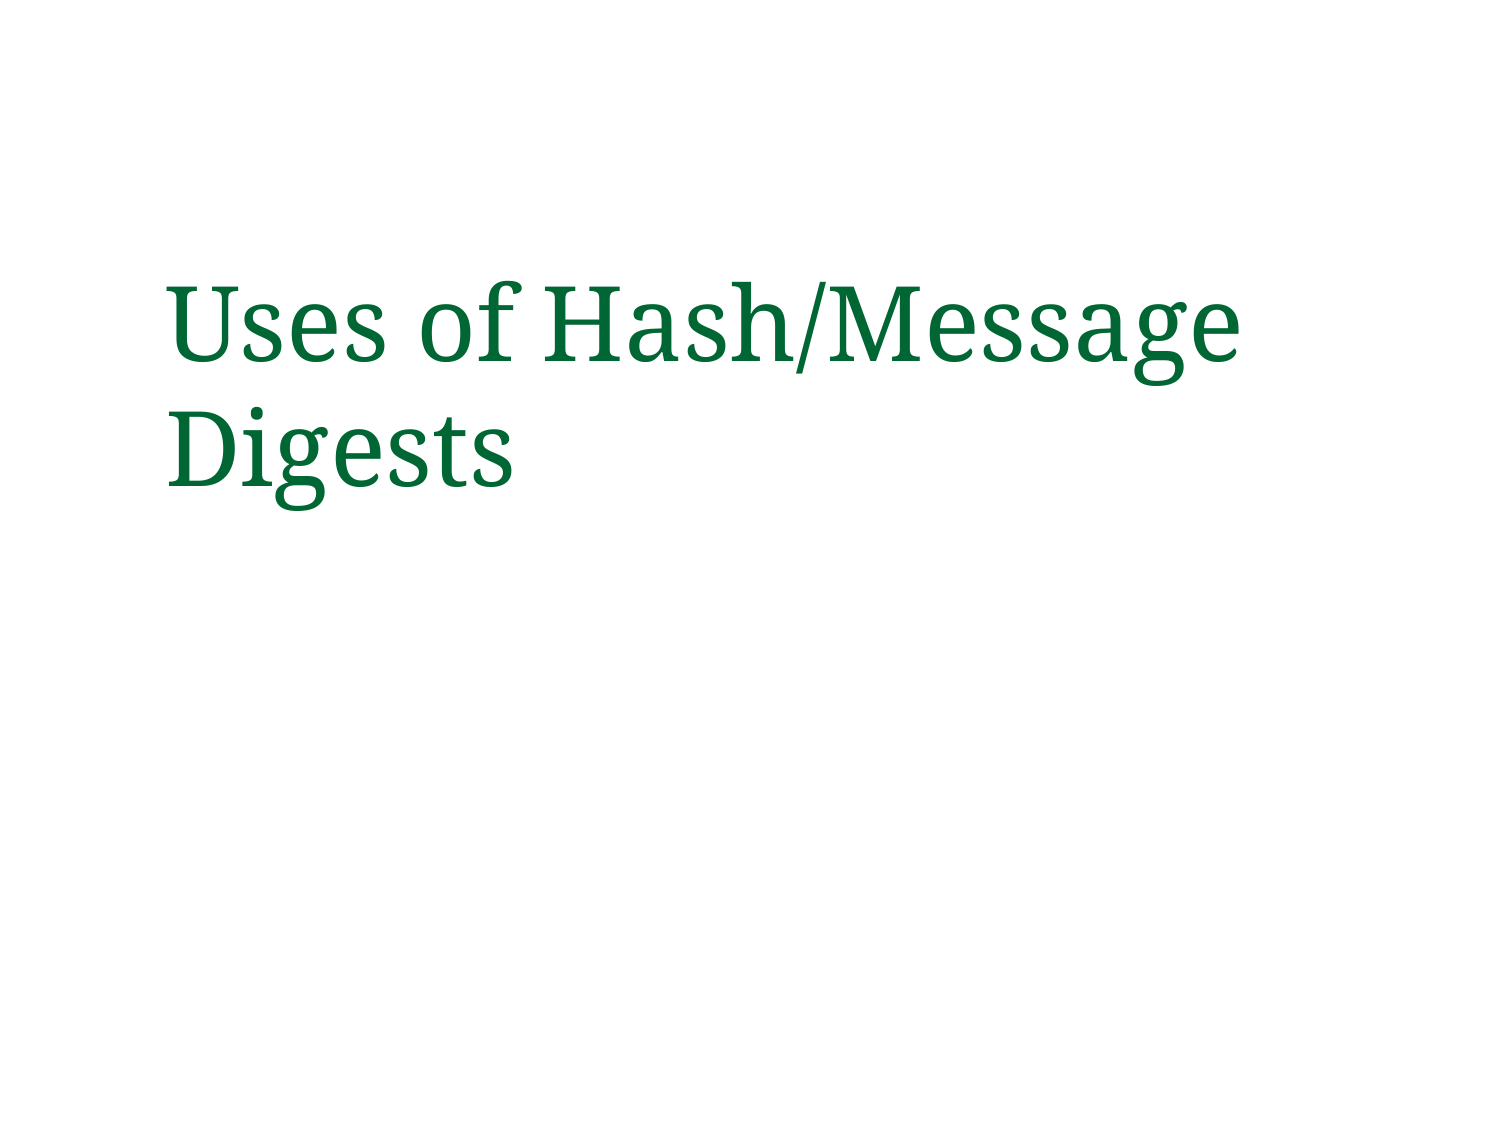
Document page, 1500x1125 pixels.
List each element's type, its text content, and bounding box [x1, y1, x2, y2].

title Uses of Hash/Message Digests [150, 249, 1401, 538]
